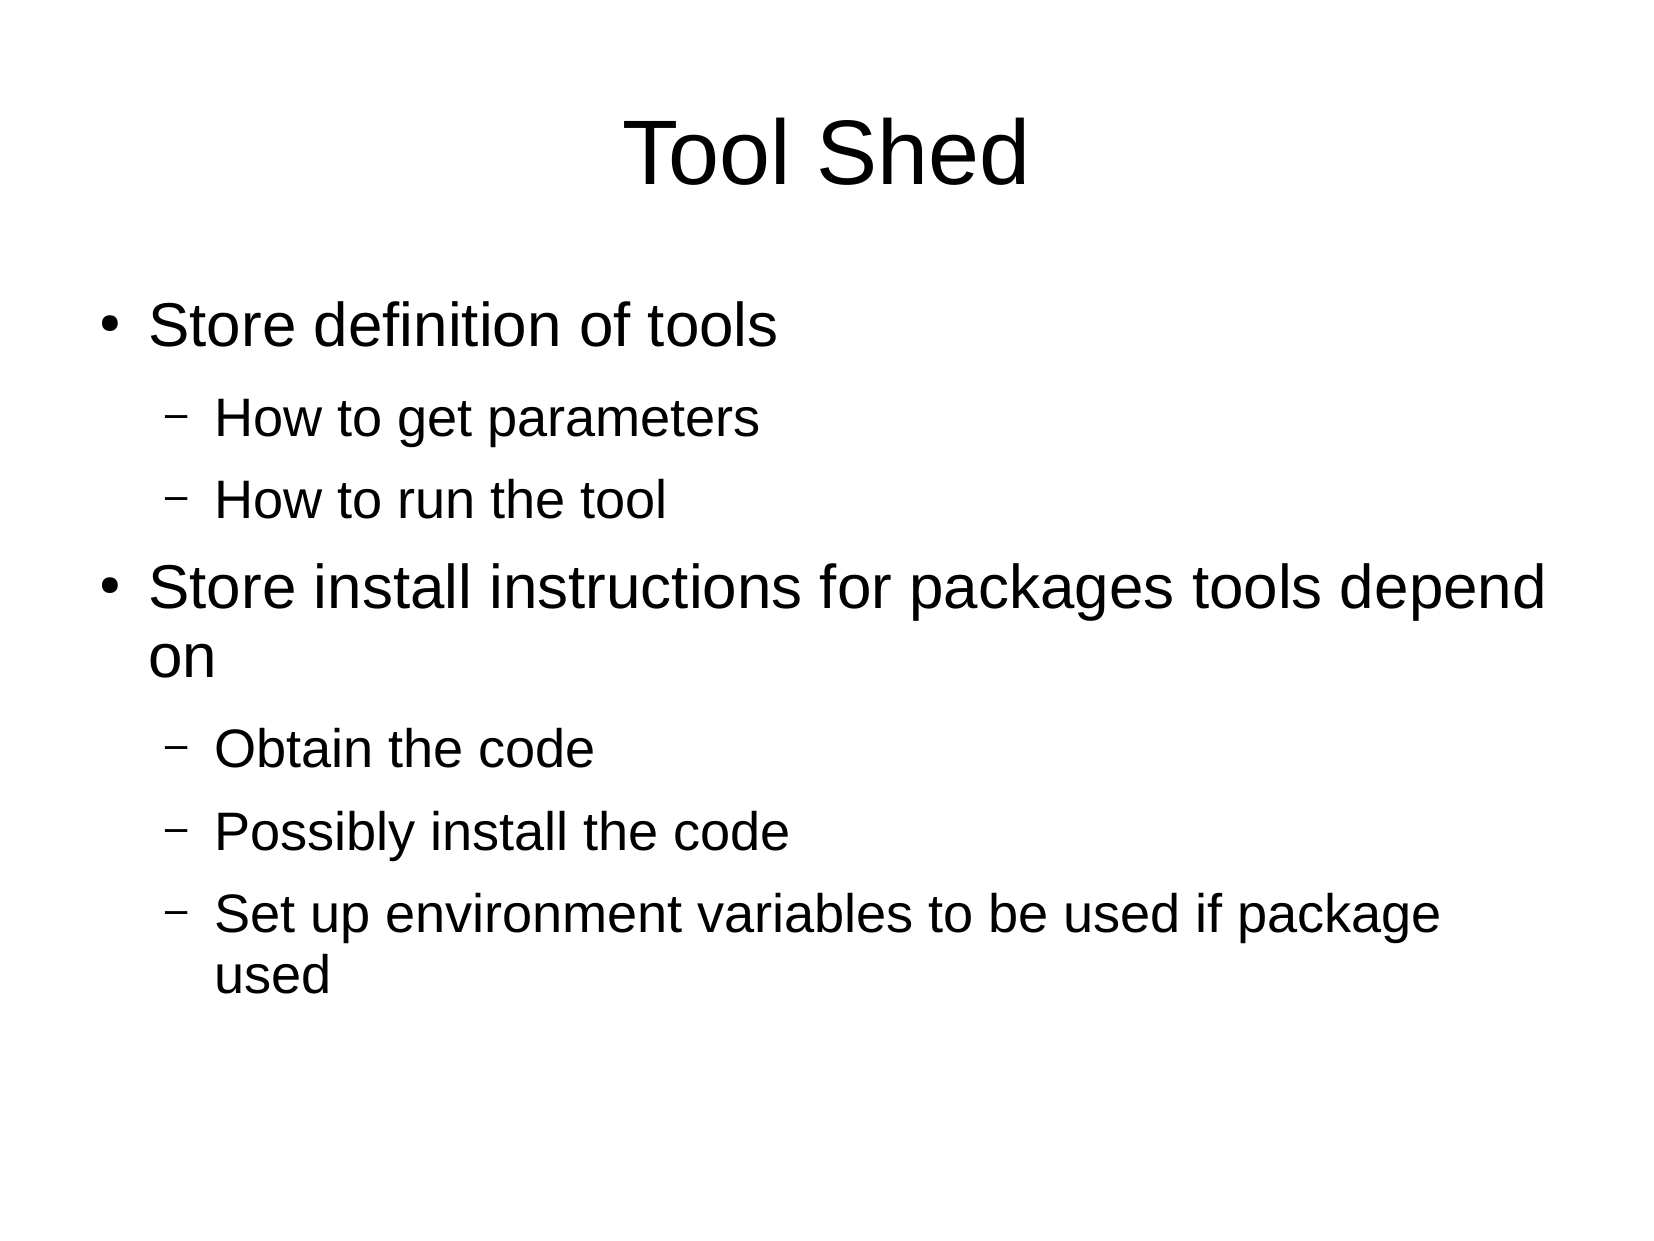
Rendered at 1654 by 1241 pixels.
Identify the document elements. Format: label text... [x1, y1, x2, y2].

list Store definition of tools How to get parameters How to run the tool Store install instructions for packages tools depend on Obtain the code Possibly install the code Set up environment variables to be used if package used [82, 290, 1571, 1010]
title Tool Shed [82, 49, 1571, 257]
